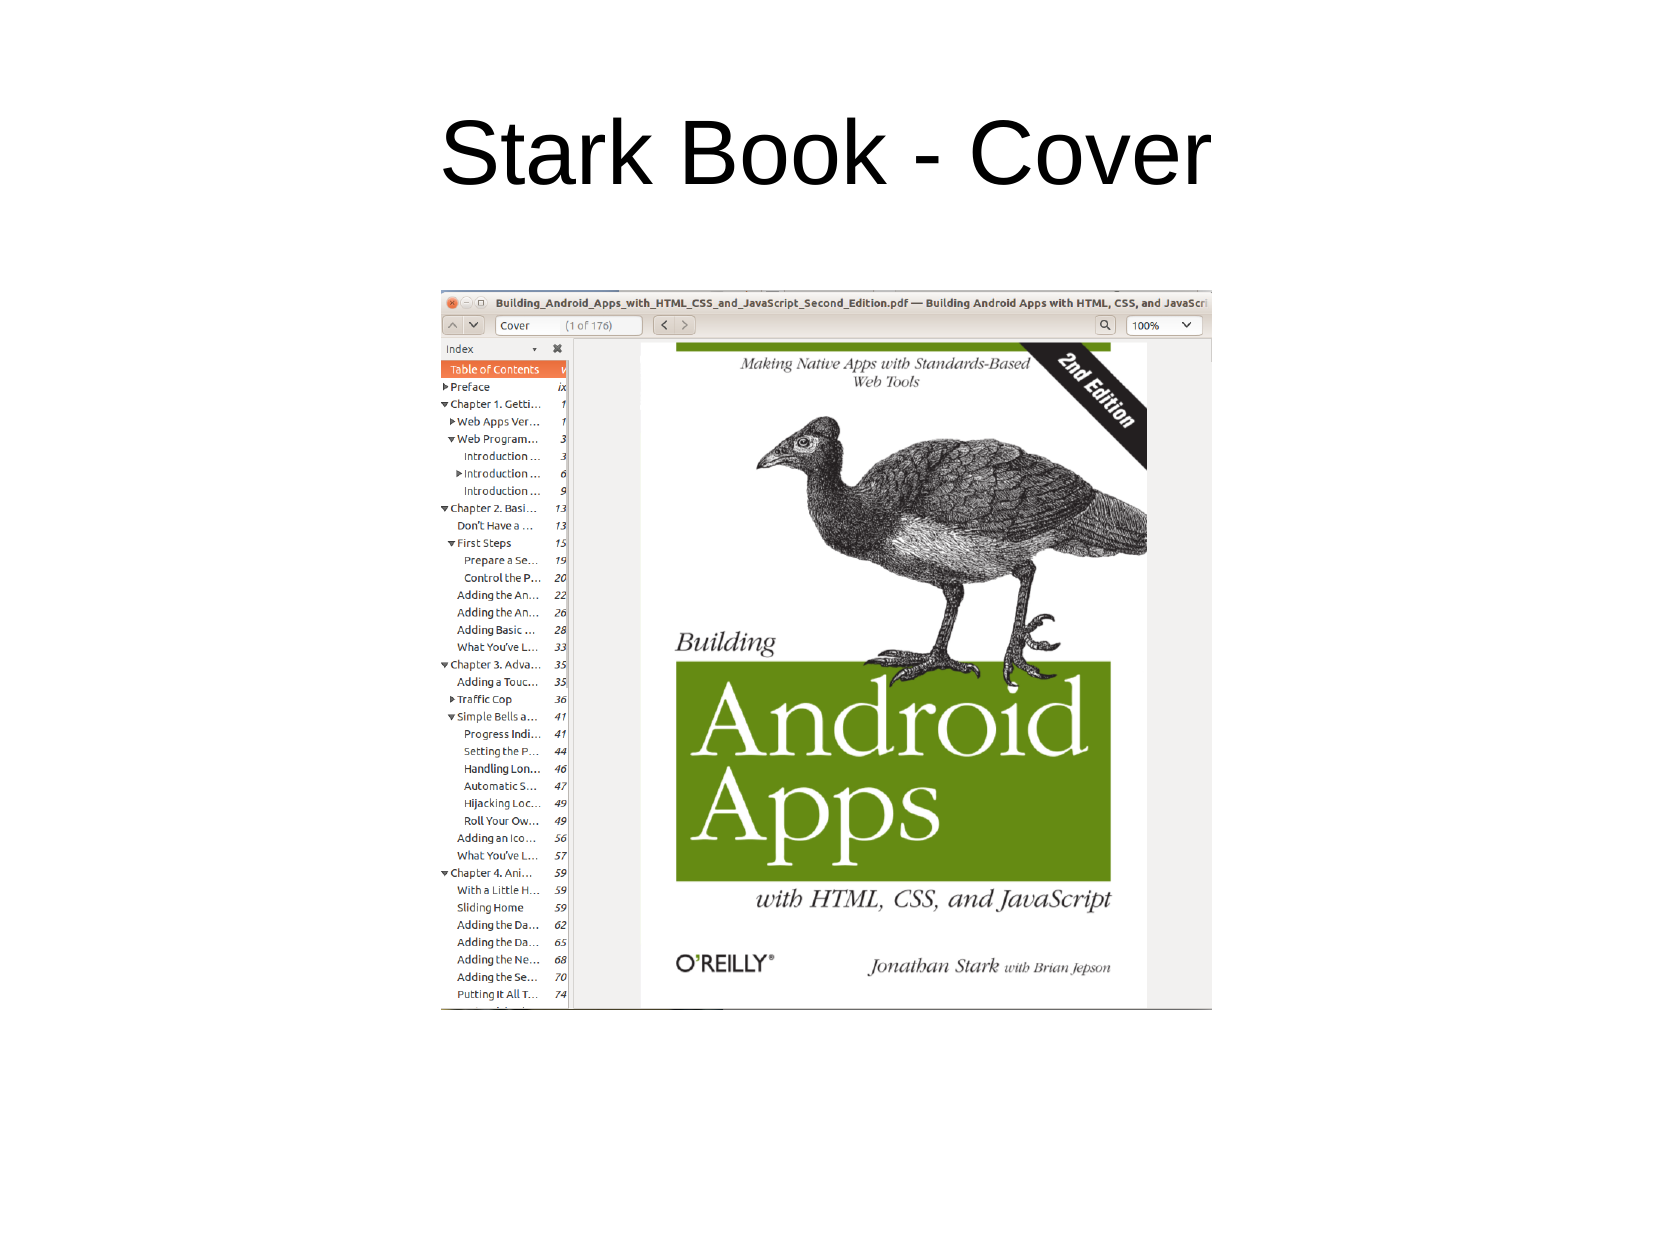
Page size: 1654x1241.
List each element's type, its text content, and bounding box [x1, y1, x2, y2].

picture [441, 290, 1212, 1010]
title Stark Book - Cover [82, 49, 1571, 257]
